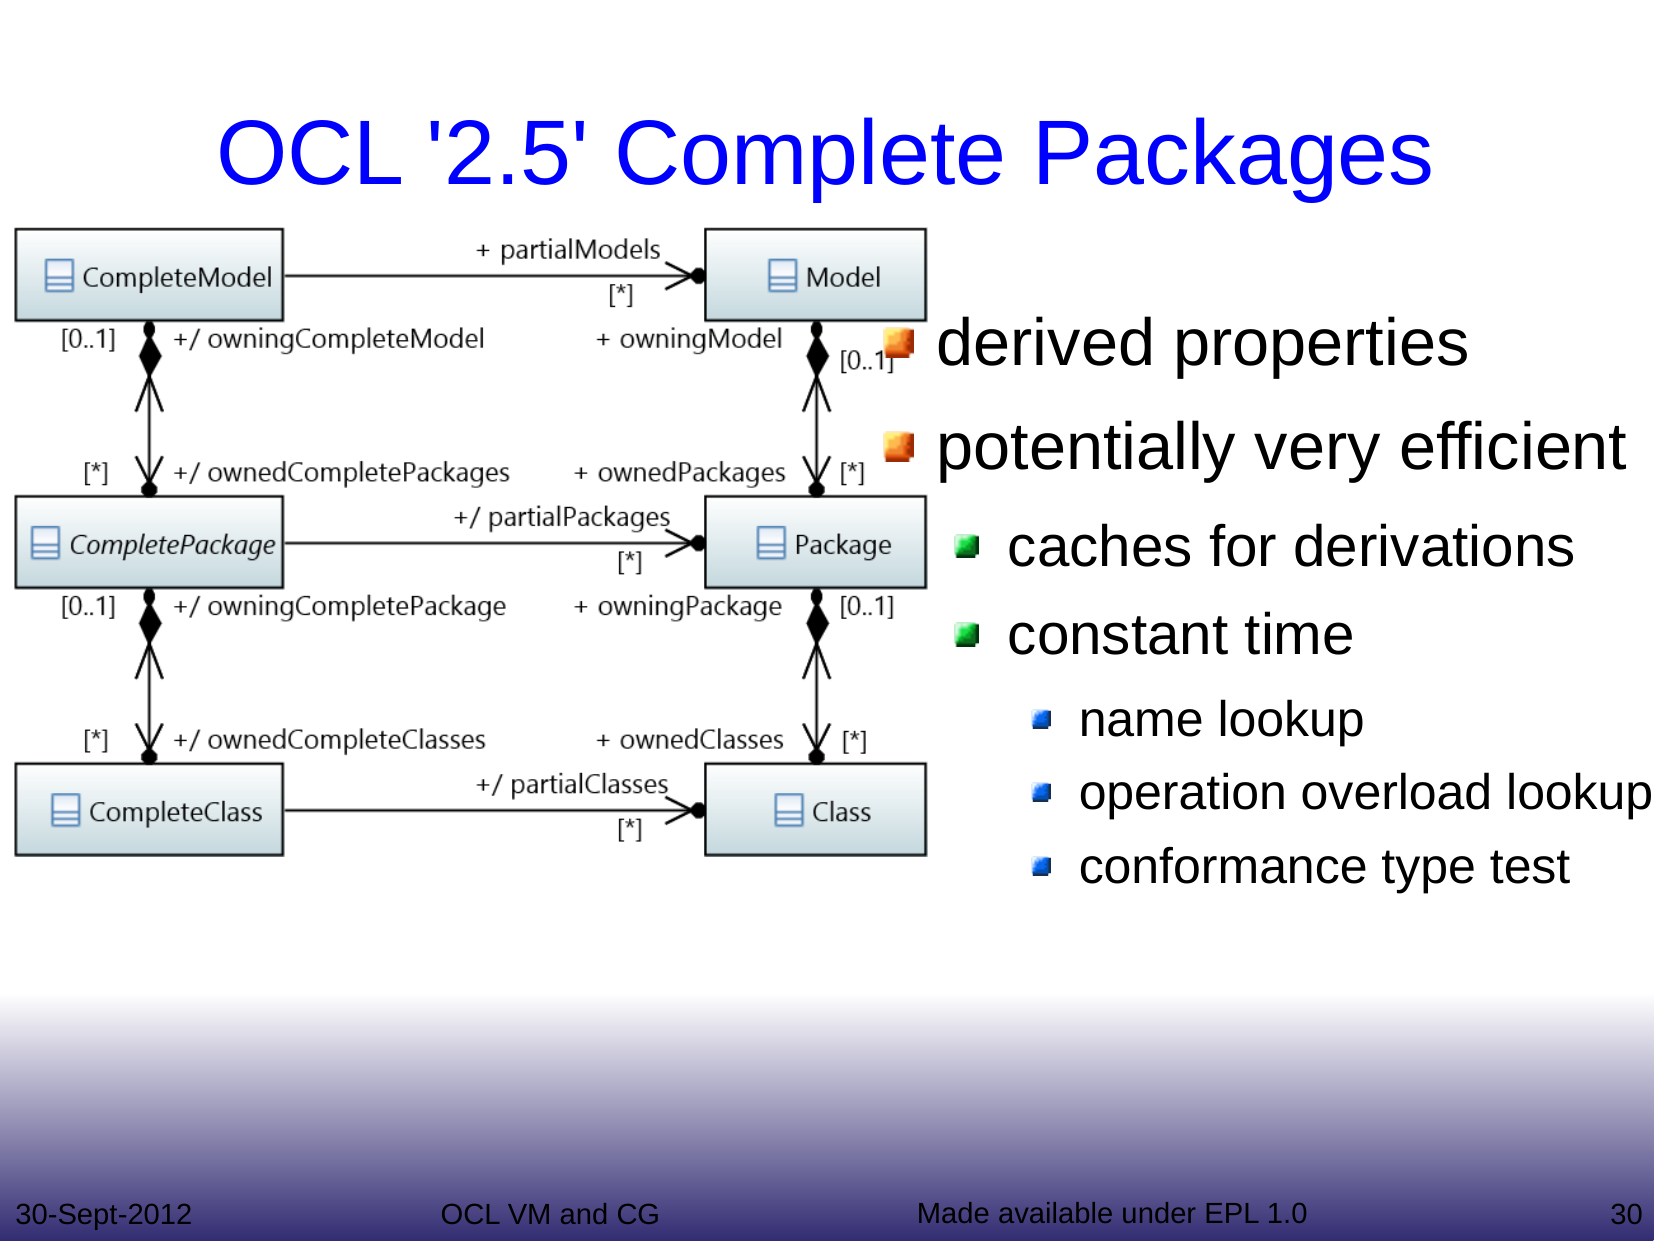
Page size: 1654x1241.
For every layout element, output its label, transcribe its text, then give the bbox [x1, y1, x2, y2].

list derived properties potentially very efficient caches for derivations constant time name lookup operation overload lookup conformance type test [866, 305, 1654, 1063]
title OCL '2.5' Complete Packages [82, 49, 1571, 257]
picture [14, 227, 928, 857]
